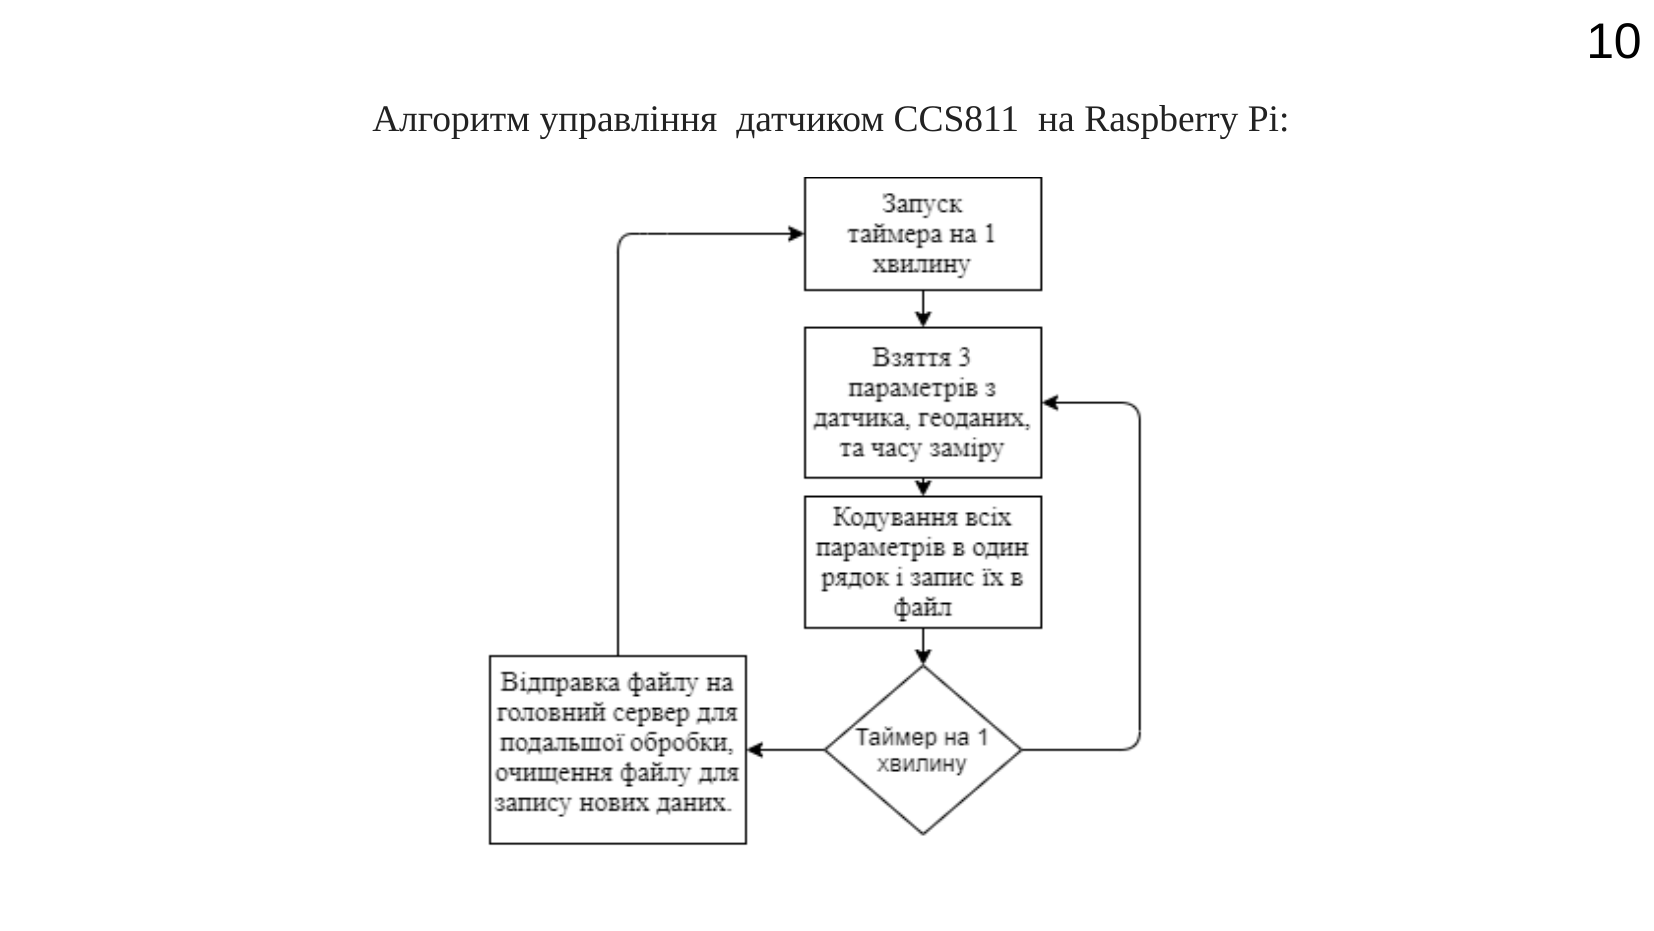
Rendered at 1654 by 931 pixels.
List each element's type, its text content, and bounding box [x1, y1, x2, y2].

text_box <номер> [1571, 0, 1654, 76]
picture [460, 177, 1157, 862]
text_box Алгоритм управління датчиком CCS811 на Raspberry Pi: [341, 63, 1312, 146]
